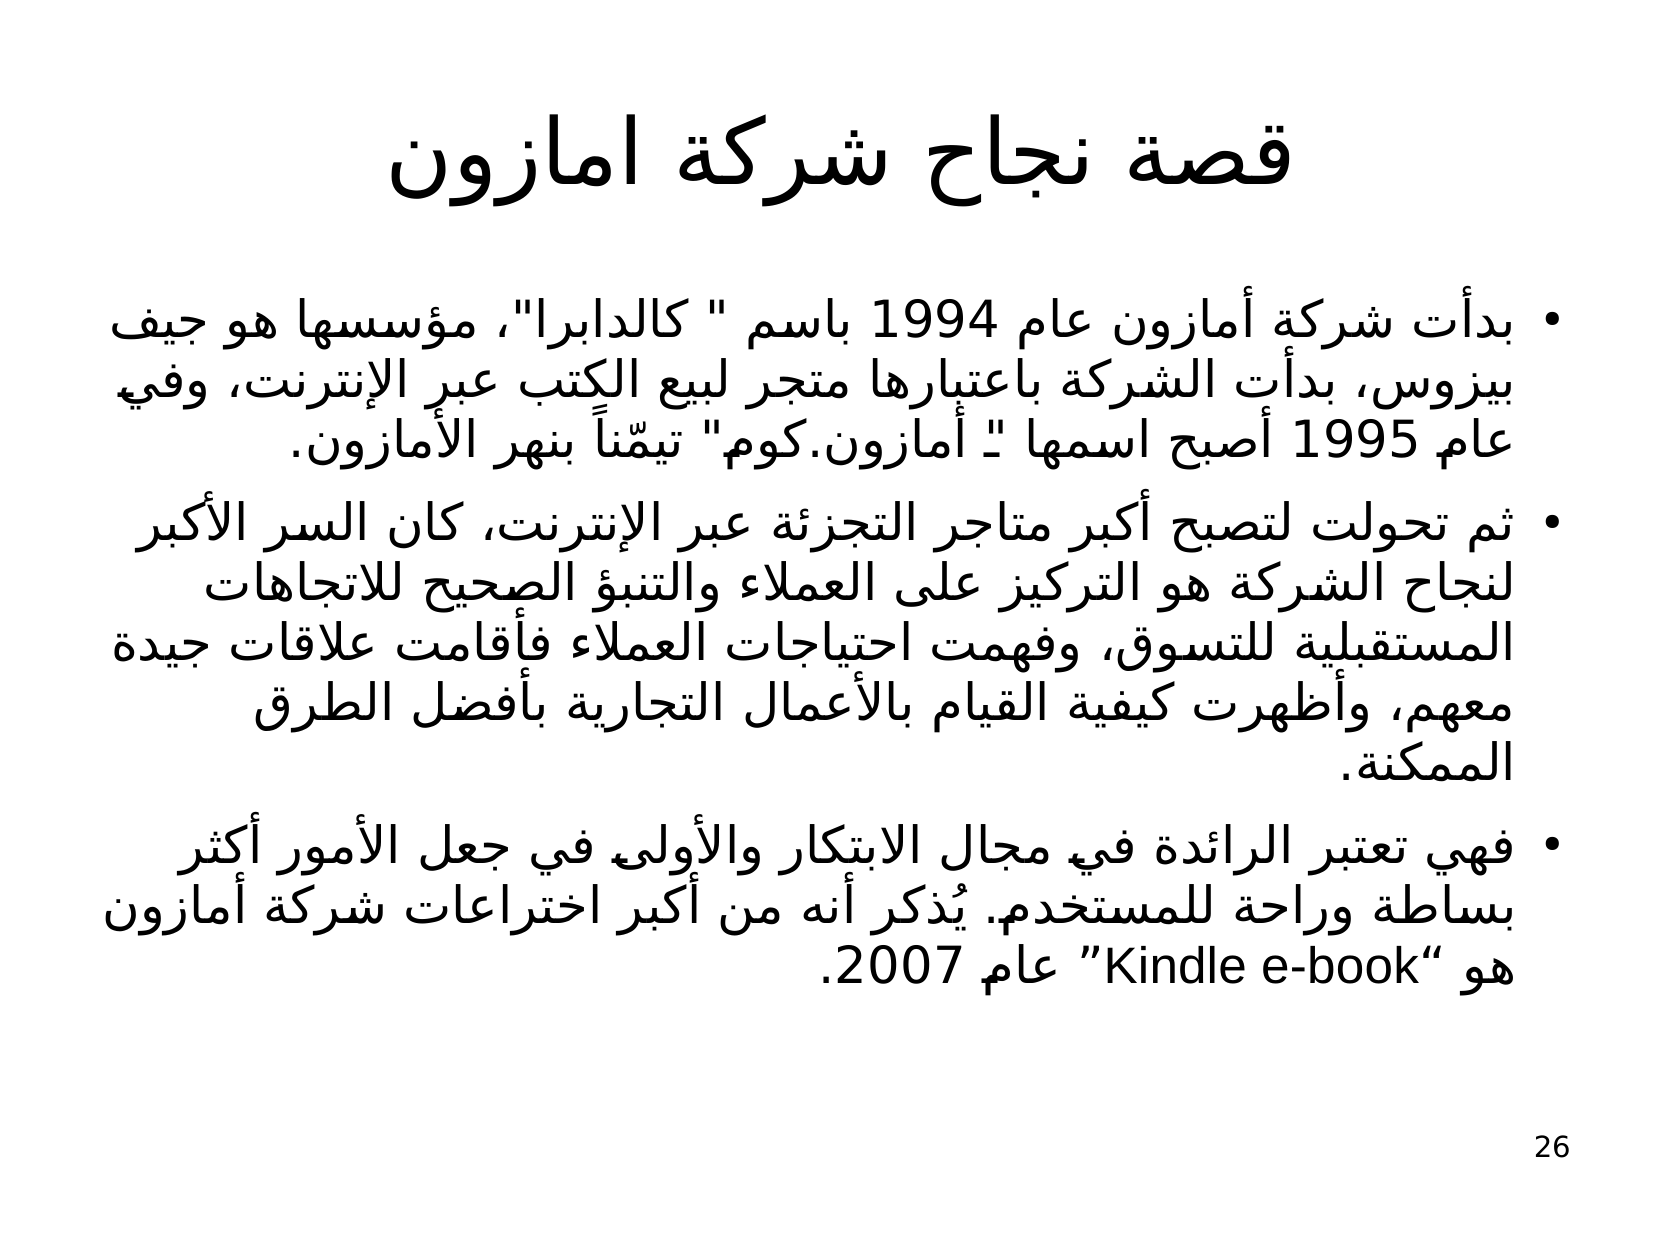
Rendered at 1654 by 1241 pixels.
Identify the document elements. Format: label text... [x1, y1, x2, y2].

title قصة نجاح شركة امازون [82, 49, 1571, 257]
list بدأت شركة أمازون عام 1994 باسم " كالدابرا"، مؤسسها هو جيف بيزوس، بدأت الشركة باعتبارها متجر لبيع الكتب عبر الإنترنت، وفي عام 1995 أصبح اسمها " أمازون.كوم" تيمّناً بنهر الأمازون. ثم تحولت لتصبح أكبر متاجر التجزئة عبر الإنترنت، كان السر الأكبر لنجاح الشركة هو التركيز على العملاء والتنبؤ الصحيح للاتجاهات المستقبلية للتسوق، وفهمت احتياجات العملاء فأقامت علاقات جيدة معهم، وأظهرت كيفية القيام بالأعمال التجارية بأفضل الطرق الممكنة. فهي تعتبر الرائدة في مجال الابتكار والأولى في جعل الأمور أكثر بساطة وراحة للمستخدم. يُذكر أنه من أكبر اختراعات شركة أمازون هو “Kindle e-book” عام 2007. [82, 290, 1571, 1010]
